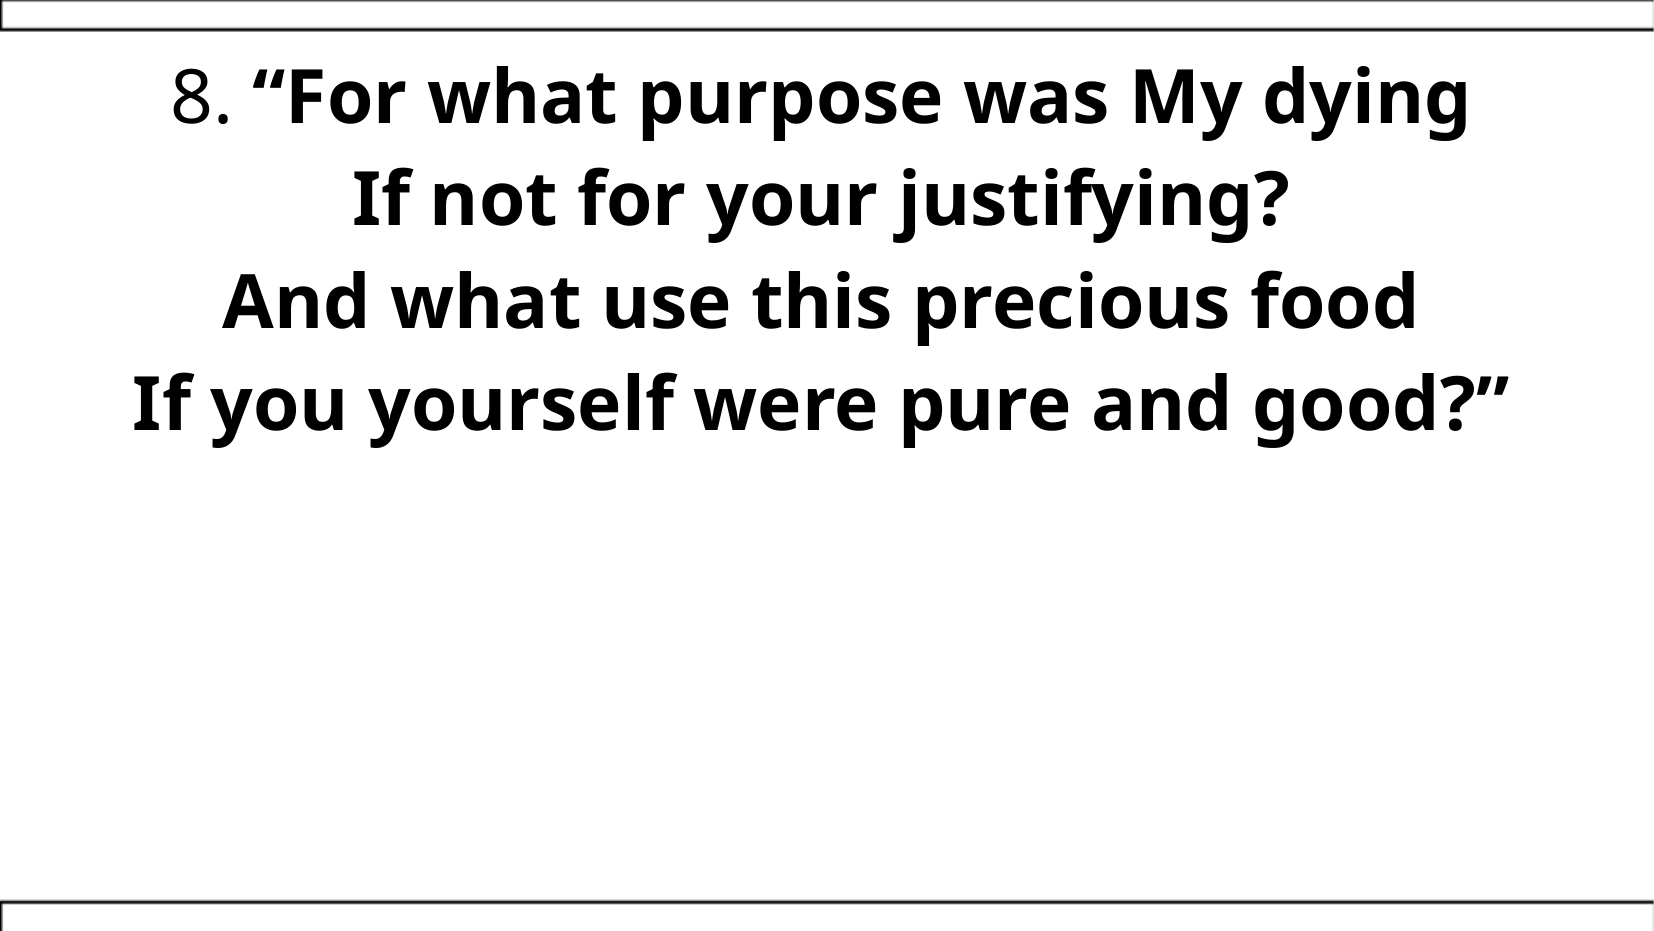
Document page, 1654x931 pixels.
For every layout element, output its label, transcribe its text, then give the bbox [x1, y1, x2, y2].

text_box 8. “For what purpose was My dying If not for your justifying? And what use this precious food If you yourself were pure and good?” [96, 35, 1547, 451]
picture [0, 0, 1654, 931]
